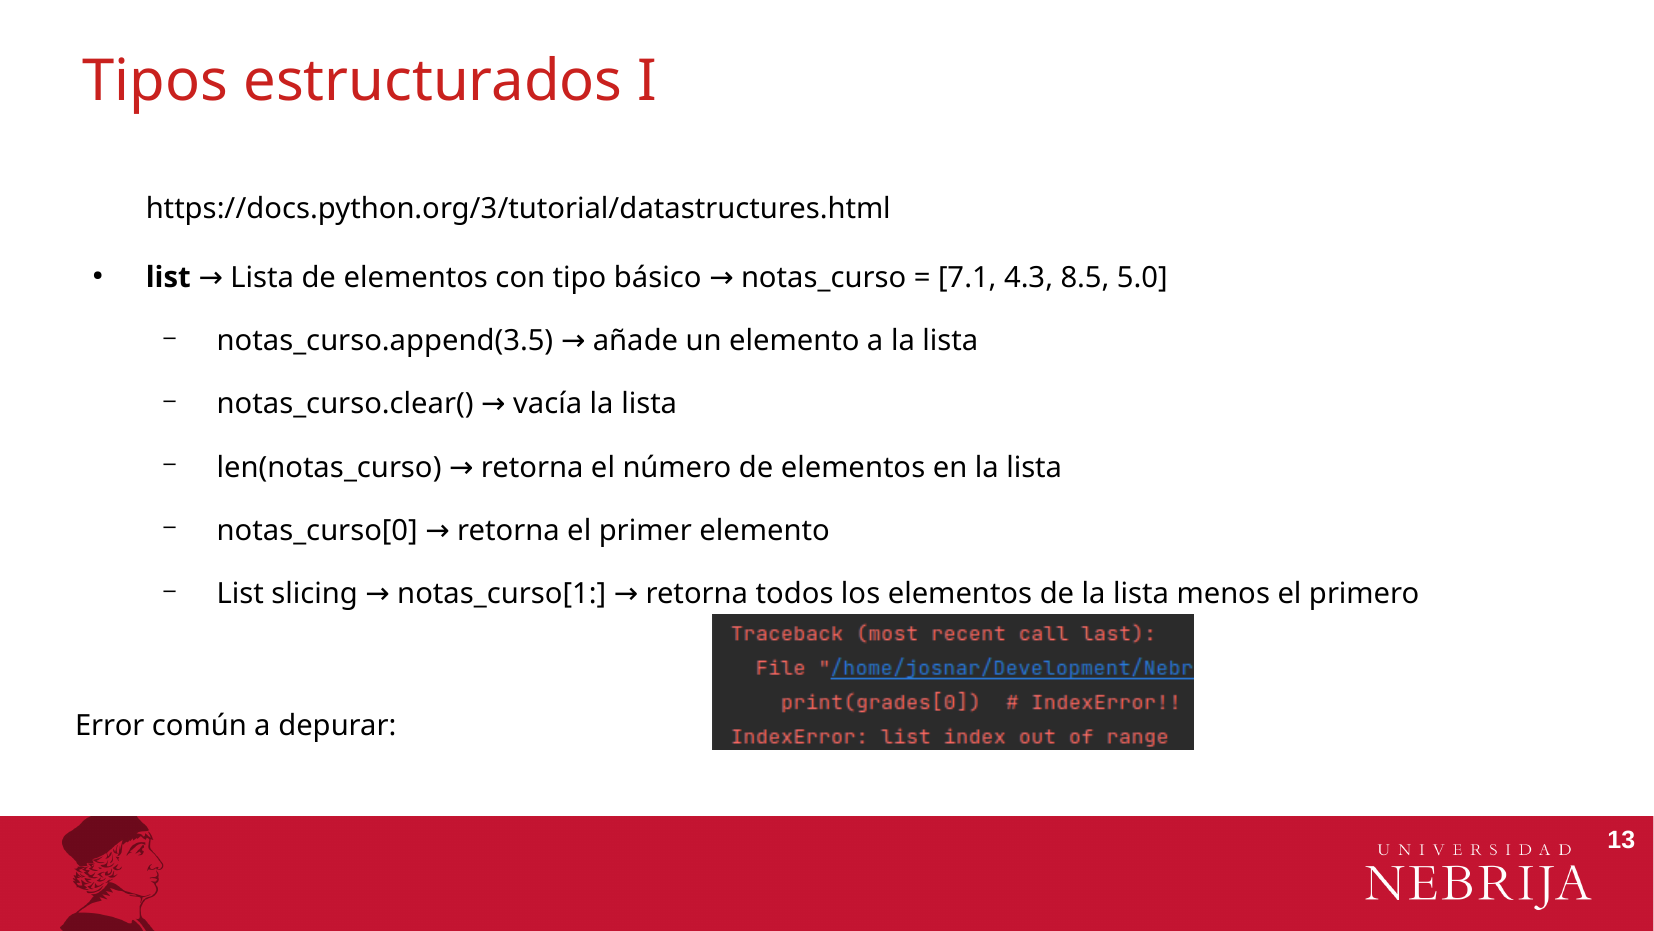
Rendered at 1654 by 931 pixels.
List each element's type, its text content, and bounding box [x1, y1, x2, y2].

list https://docs.python.org/3/tutorial/datastructures.html list → Lista de elementos con tipo básico → notas_curso = [7.1, 4.3, 8.5, 5.0] notas_curso.append(3.5) → añade un elemento a la lista notas_curso.clear() → vacía la lista len(notas_curso) → retorna el número de elementos en la lista notas_curso[0] → retorna el primer elemento List slicing → notas_curso[1:] → retorna todos los elementos de la lista menos el primero Error común a depurar: [75, 187, 1576, 788]
title Tipos estructurados I [82, 0, 1571, 156]
picture [712, 614, 1194, 751]
picture [0, 816, 1654, 931]
